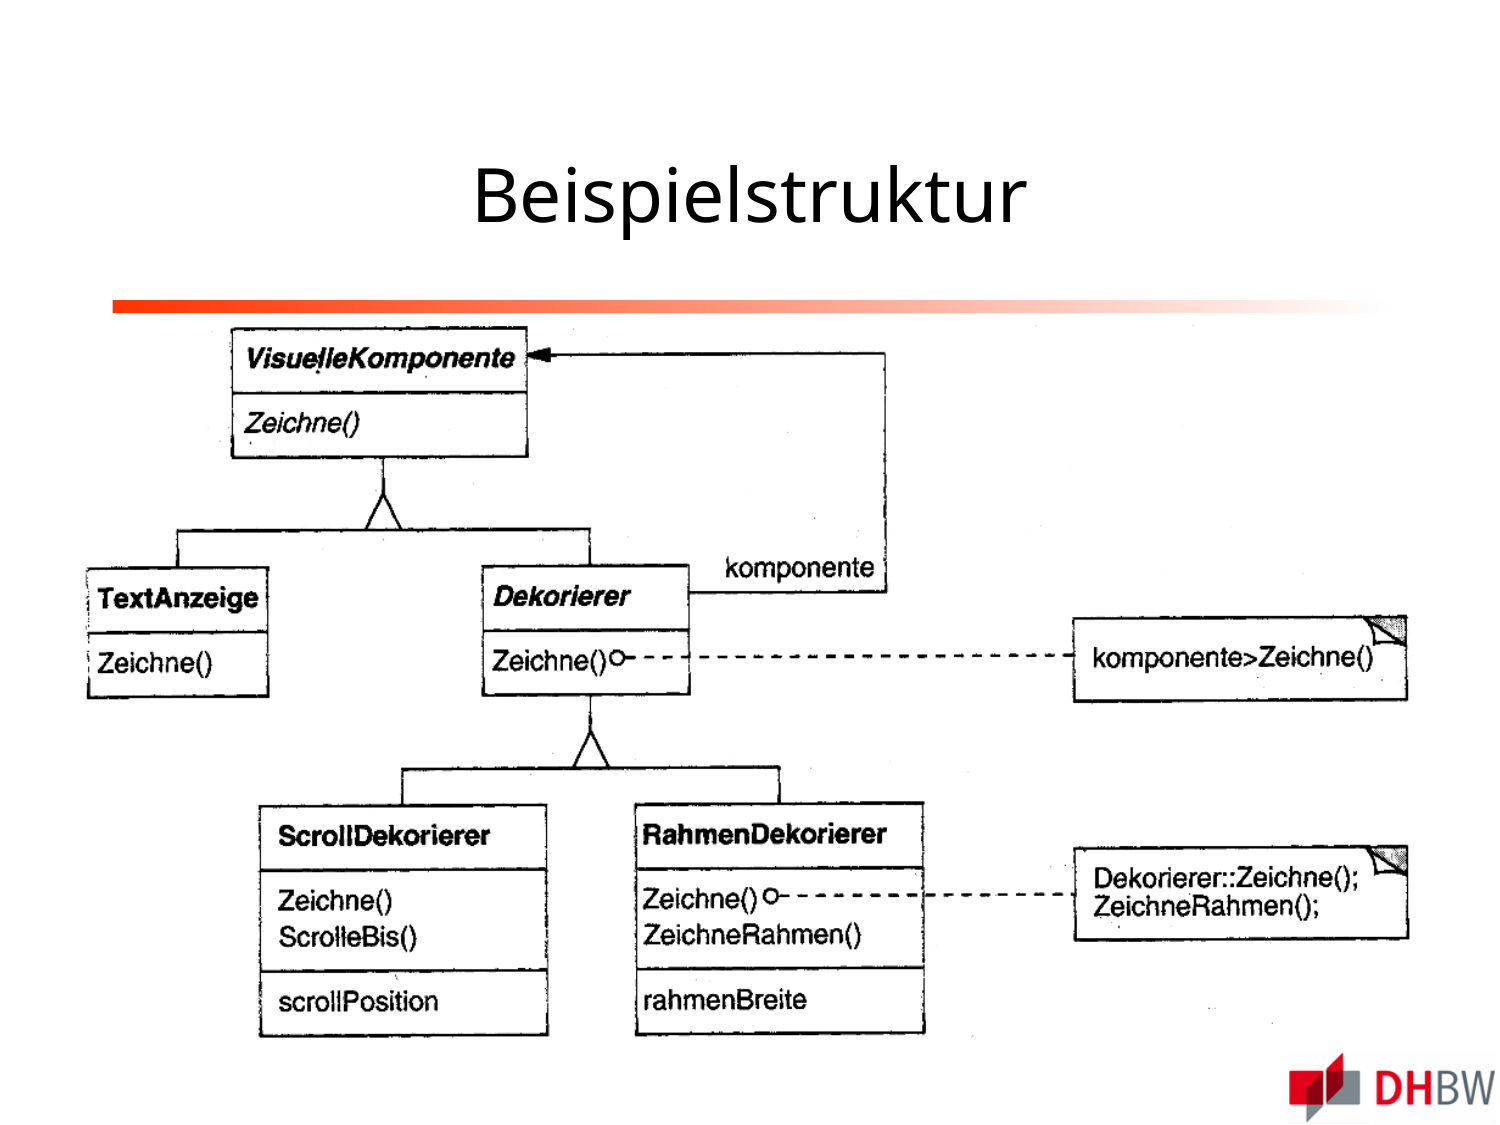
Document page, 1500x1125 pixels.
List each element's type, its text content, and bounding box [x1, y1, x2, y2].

picture [76, 315, 1418, 1039]
title Beispielstruktur [112, 99, 1388, 288]
picture [1288, 1051, 1496, 1124]
